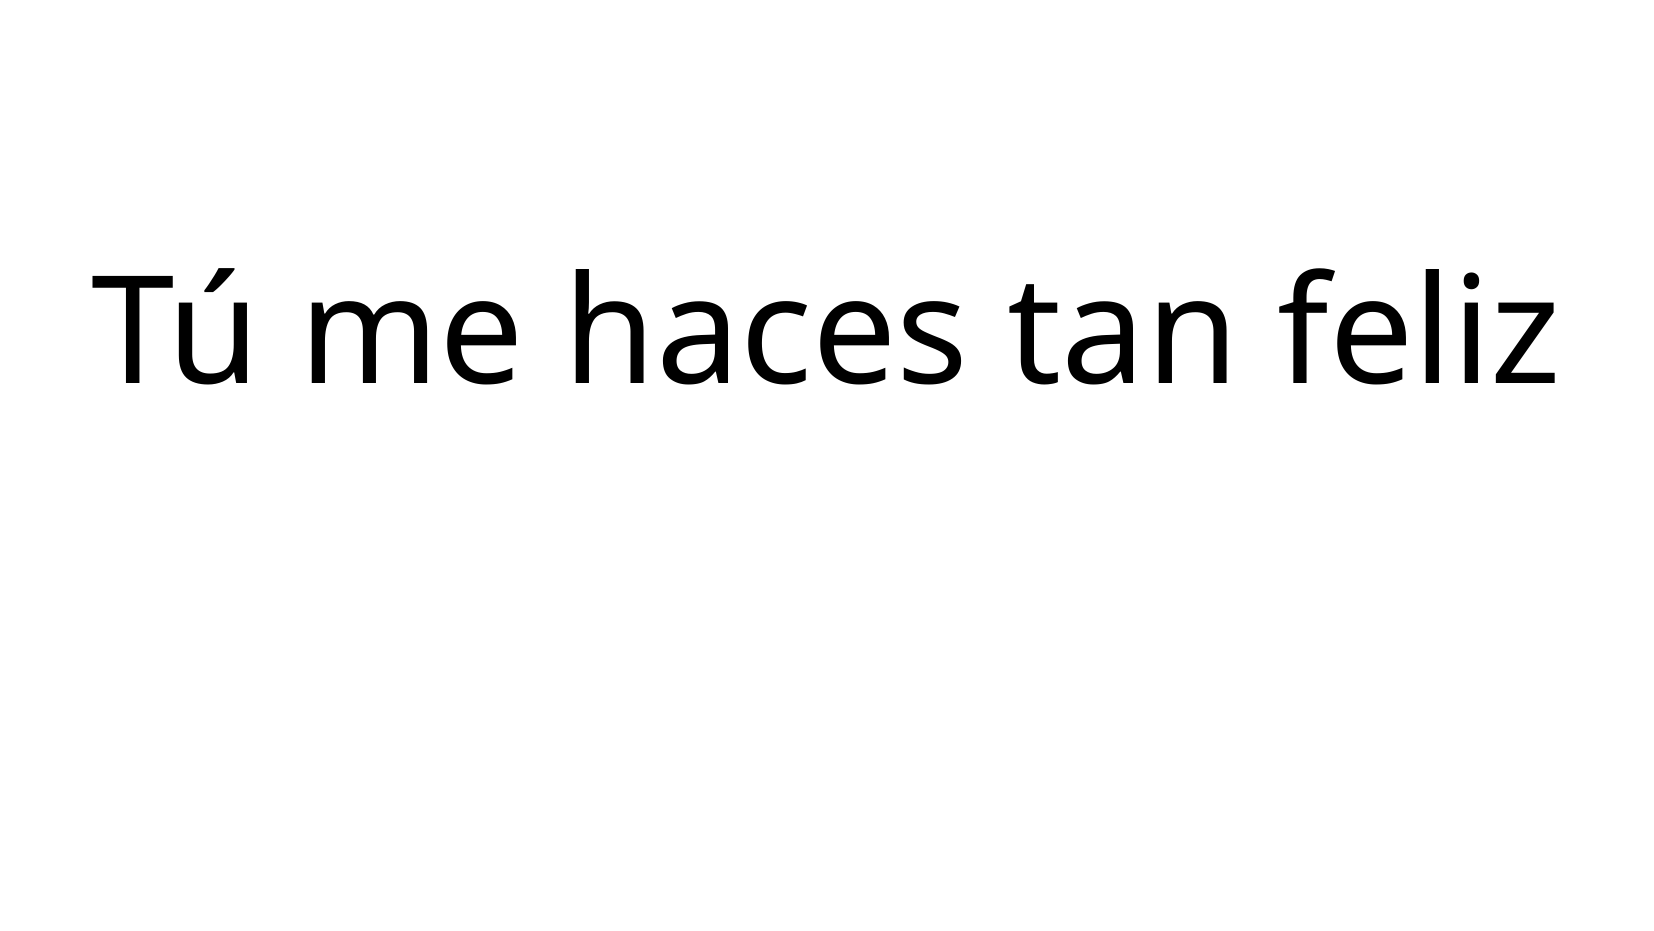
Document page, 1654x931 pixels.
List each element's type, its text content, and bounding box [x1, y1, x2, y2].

title Tú me haces tan feliz [0, 114, 1654, 538]
